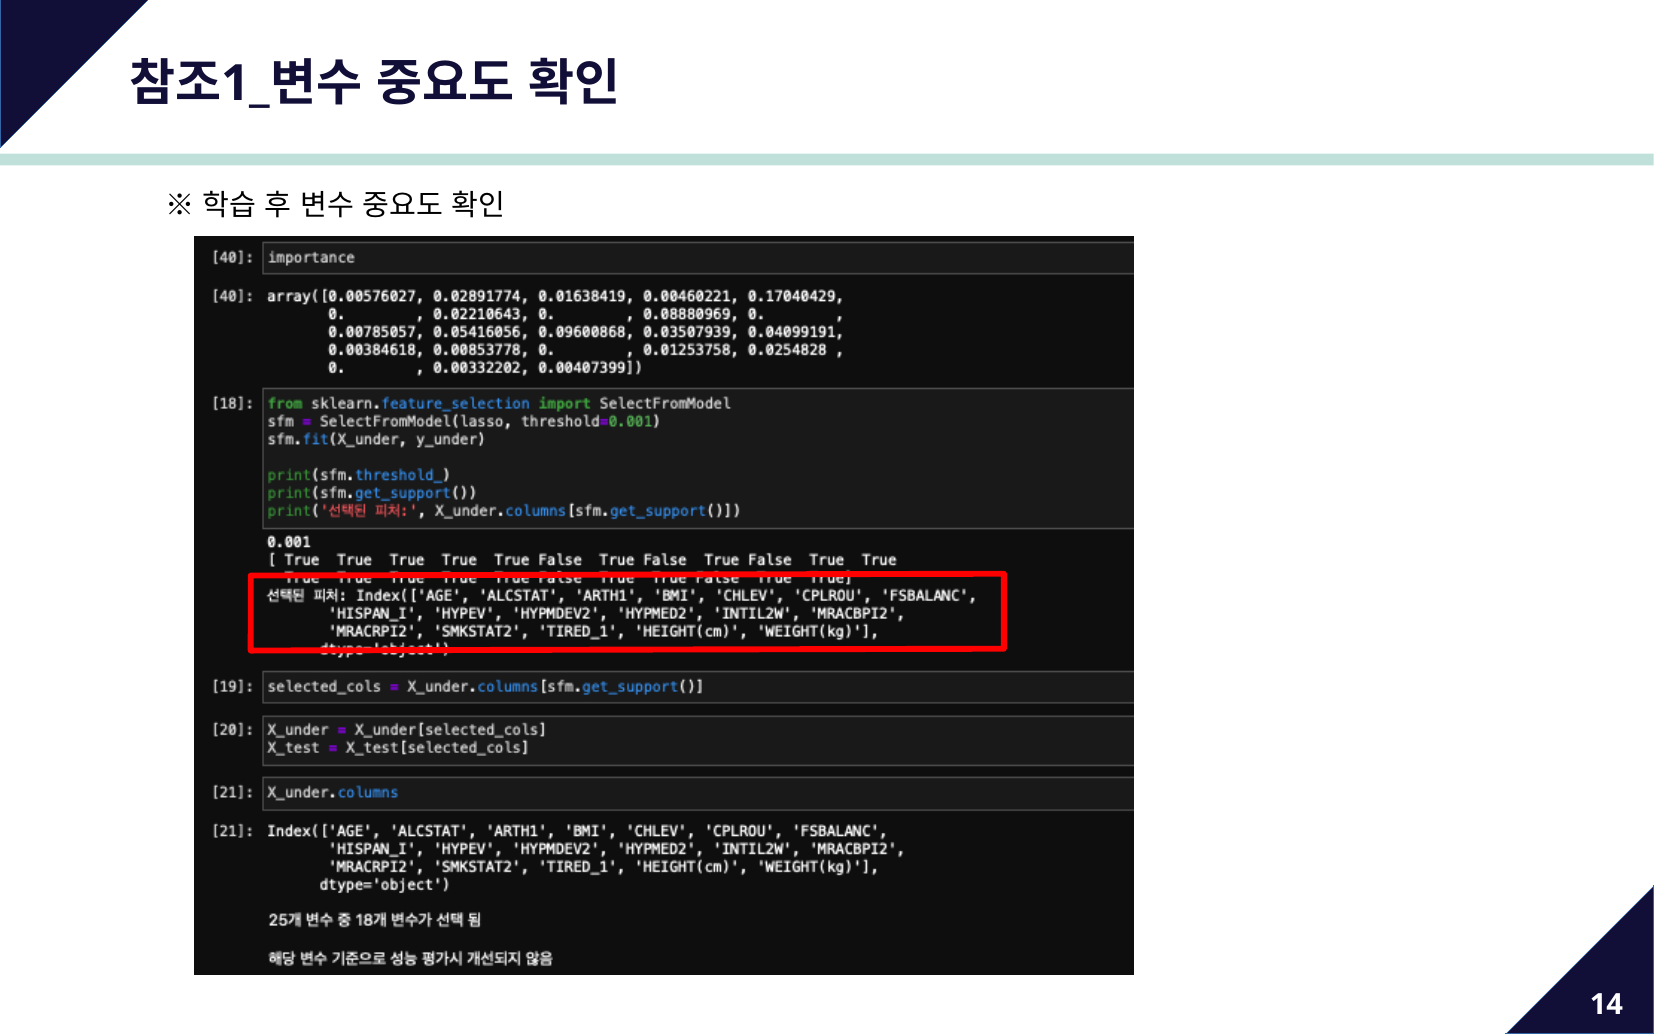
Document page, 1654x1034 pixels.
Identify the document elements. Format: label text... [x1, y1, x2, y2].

picture [194, 236, 1134, 975]
text_box <숫자> [1541, 974, 1654, 1033]
text_box [250, 573, 1004, 651]
title 참조1_변수 중요도 확인 [129, 41, 1618, 148]
list ※ 학습 후 변수 중요도 확인 [94, 182, 1583, 980]
